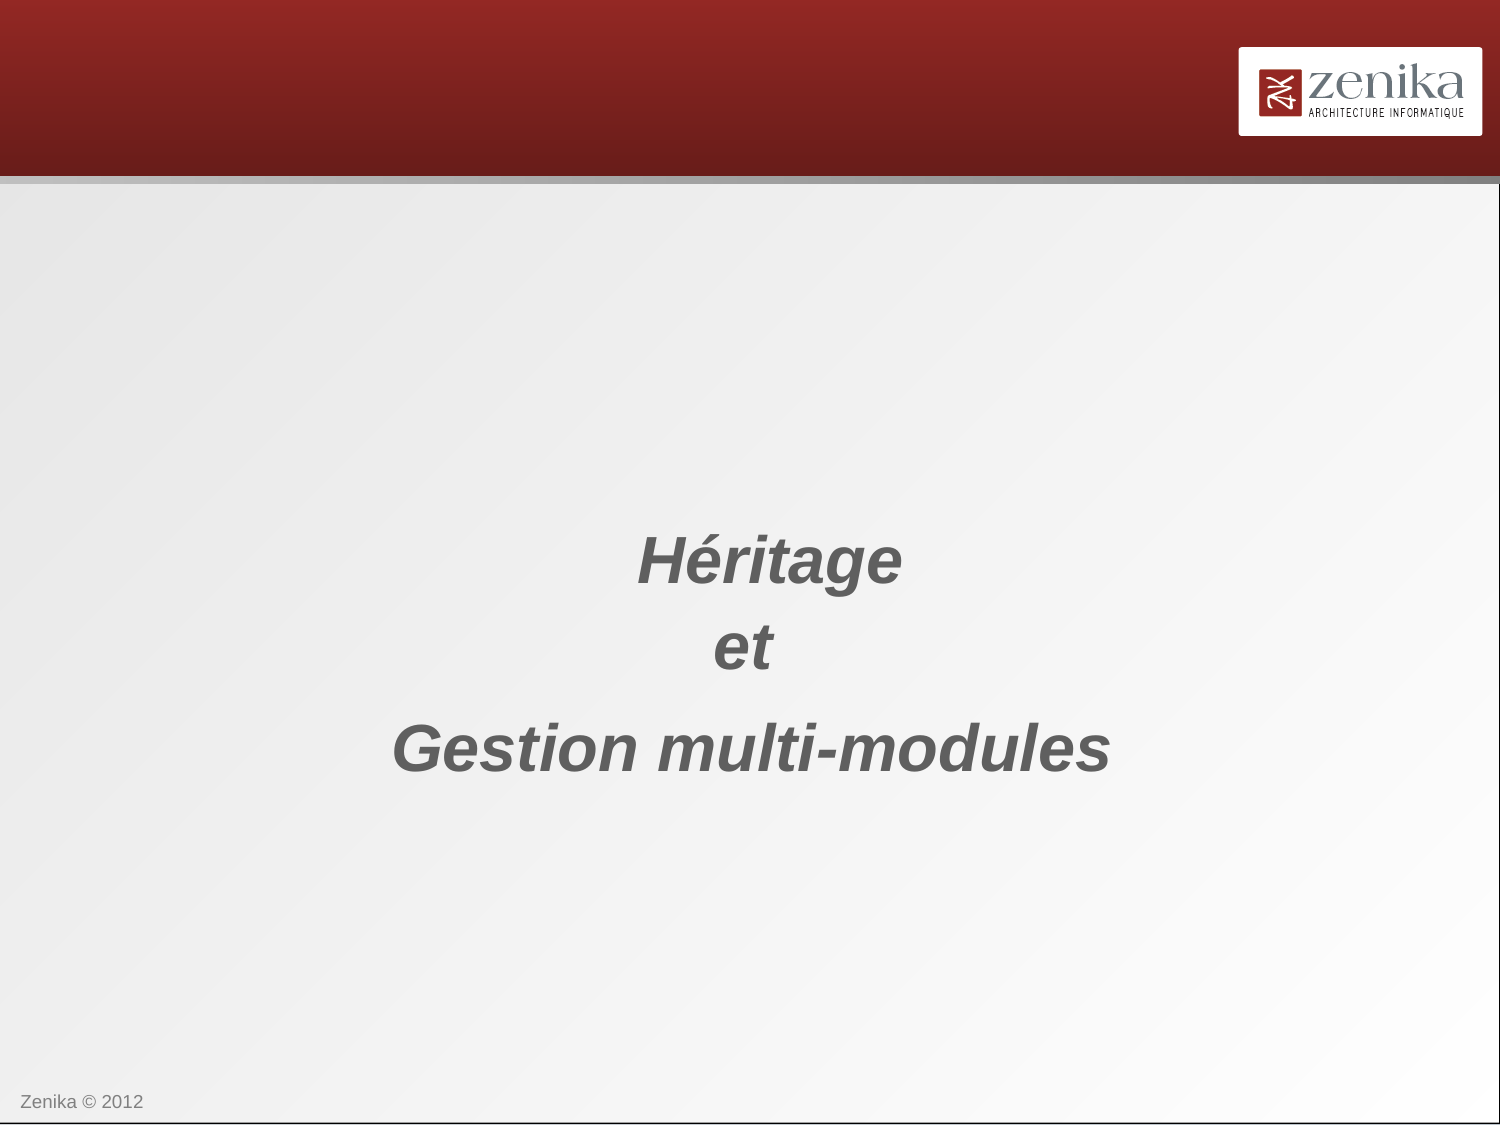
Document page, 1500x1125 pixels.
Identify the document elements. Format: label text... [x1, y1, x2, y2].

picture [1257, 58, 1464, 125]
text_box Héritage et Gestion multi-modules [50, 249, 1435, 1079]
